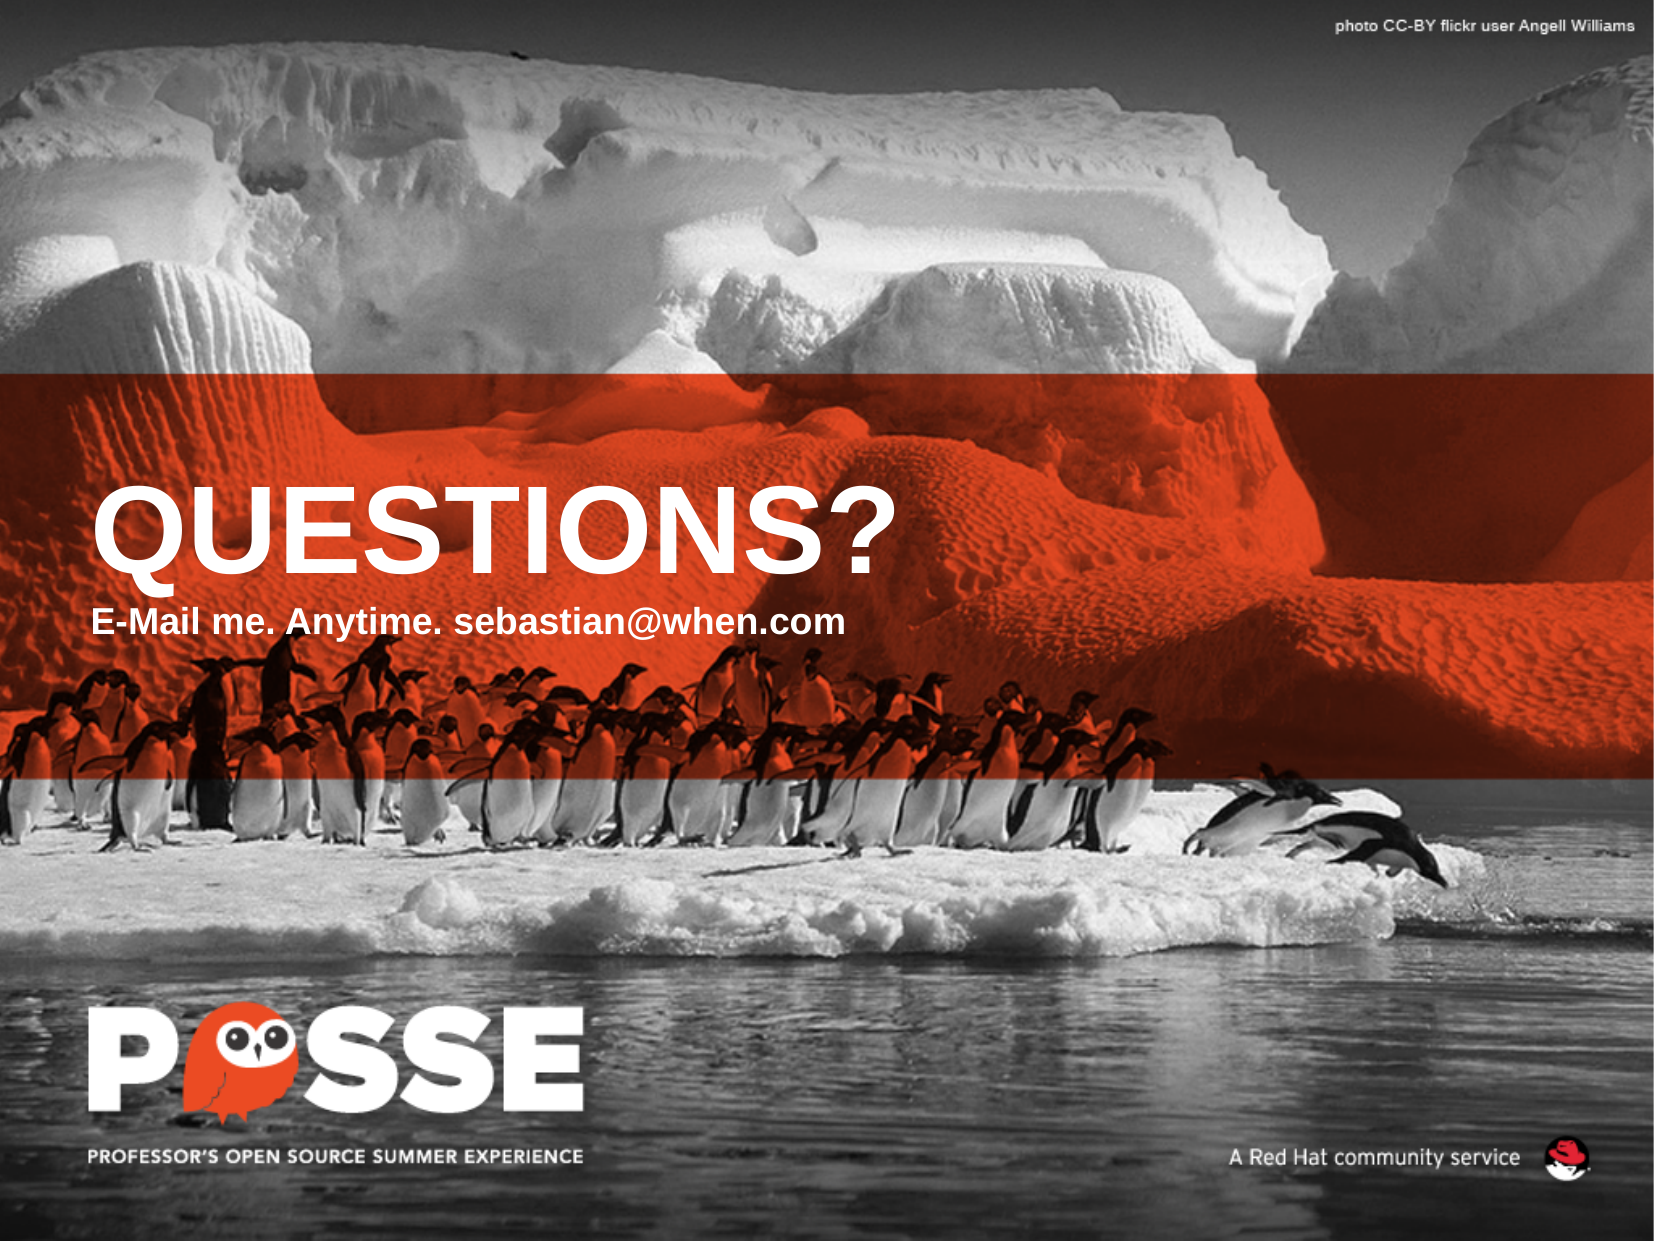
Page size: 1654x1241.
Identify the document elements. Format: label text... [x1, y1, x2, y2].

picture [0, 0, 1654, 1241]
text_box QUESTIONS? E-Mail me. Anytime. sebastian@when.com [75, 452, 1559, 692]
